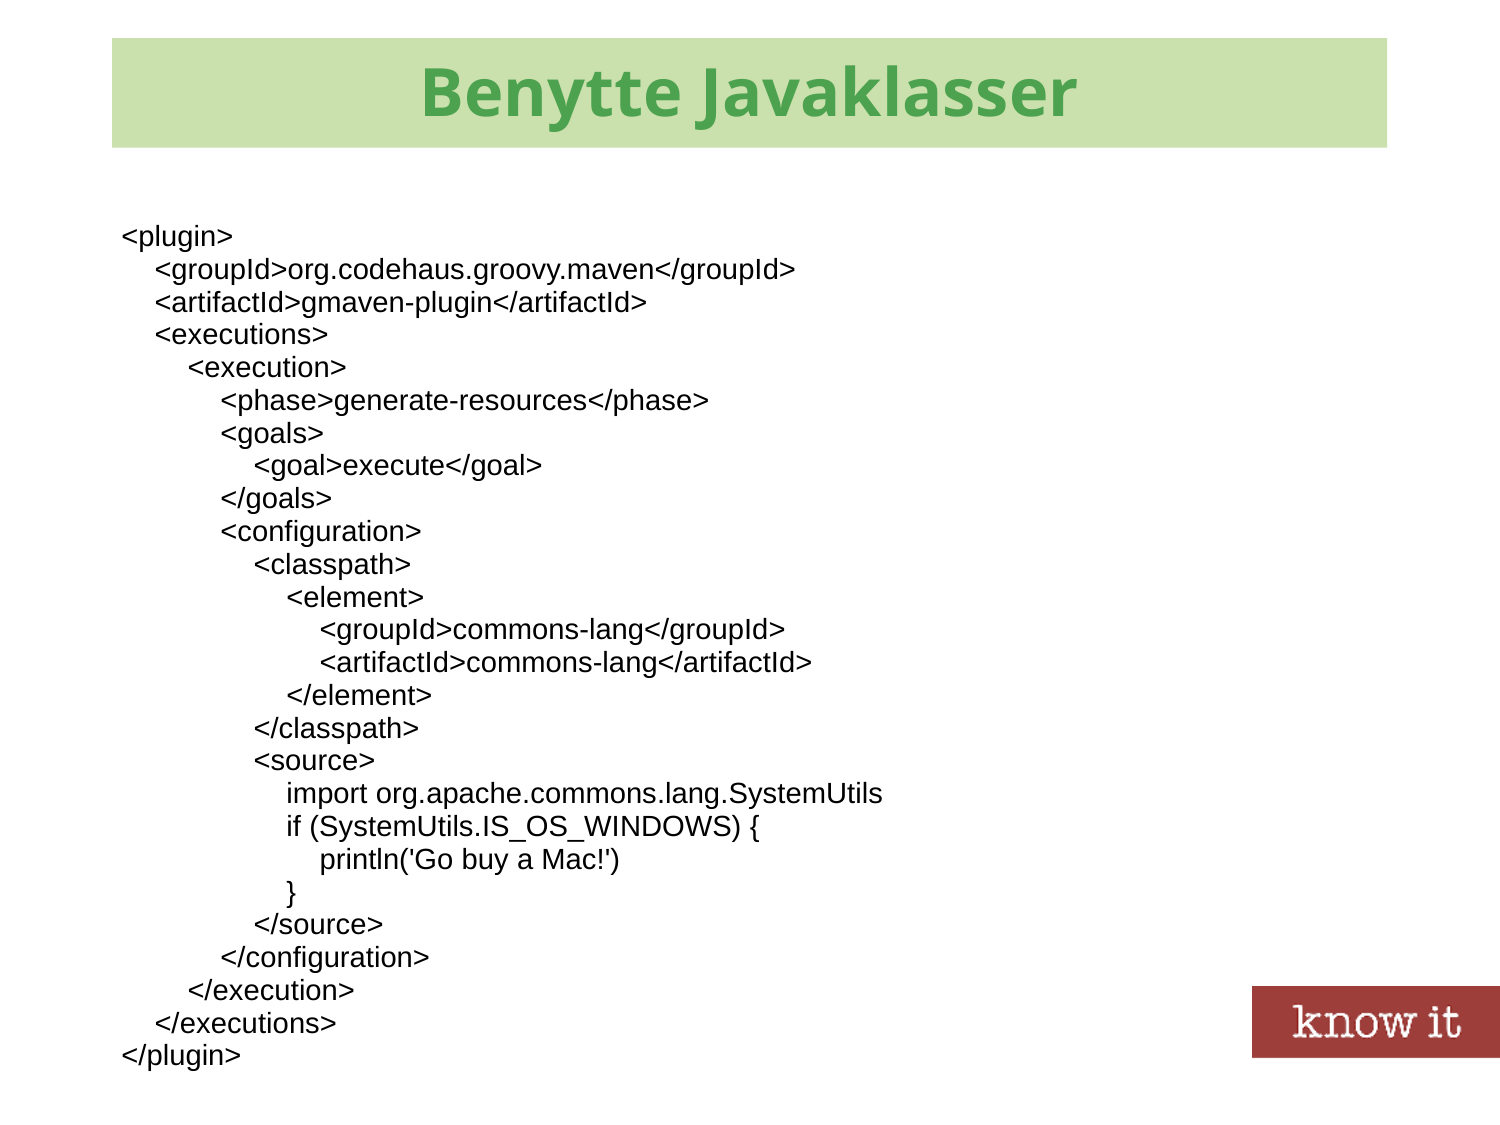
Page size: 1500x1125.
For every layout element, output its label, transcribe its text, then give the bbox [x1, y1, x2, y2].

text_box Benytte Javaklasser [112, 38, 1388, 148]
picture [1394, 986, 1500, 1058]
text_box <plugin> <groupId>org.codehaus.groovy.maven</groupId> <artifactId>gmaven-plugin</artifactId> <executions> <execution> <phase>generate-resources</phase> <goals> <goal>execute</goal> </goals> <configuration> <classpath> <element> <groupId>commons-lang</groupId> <artifactId>commons-lang</artifactId> </element> </classpath> <source> import org.apache.commons.lang.SystemUtils if (SystemUtils.IS_OS_WINDOWS) { println('Go buy a Mac!') } </source> </configuration> </execution> </executions> </plugin> [106, 212, 1394, 1093]
